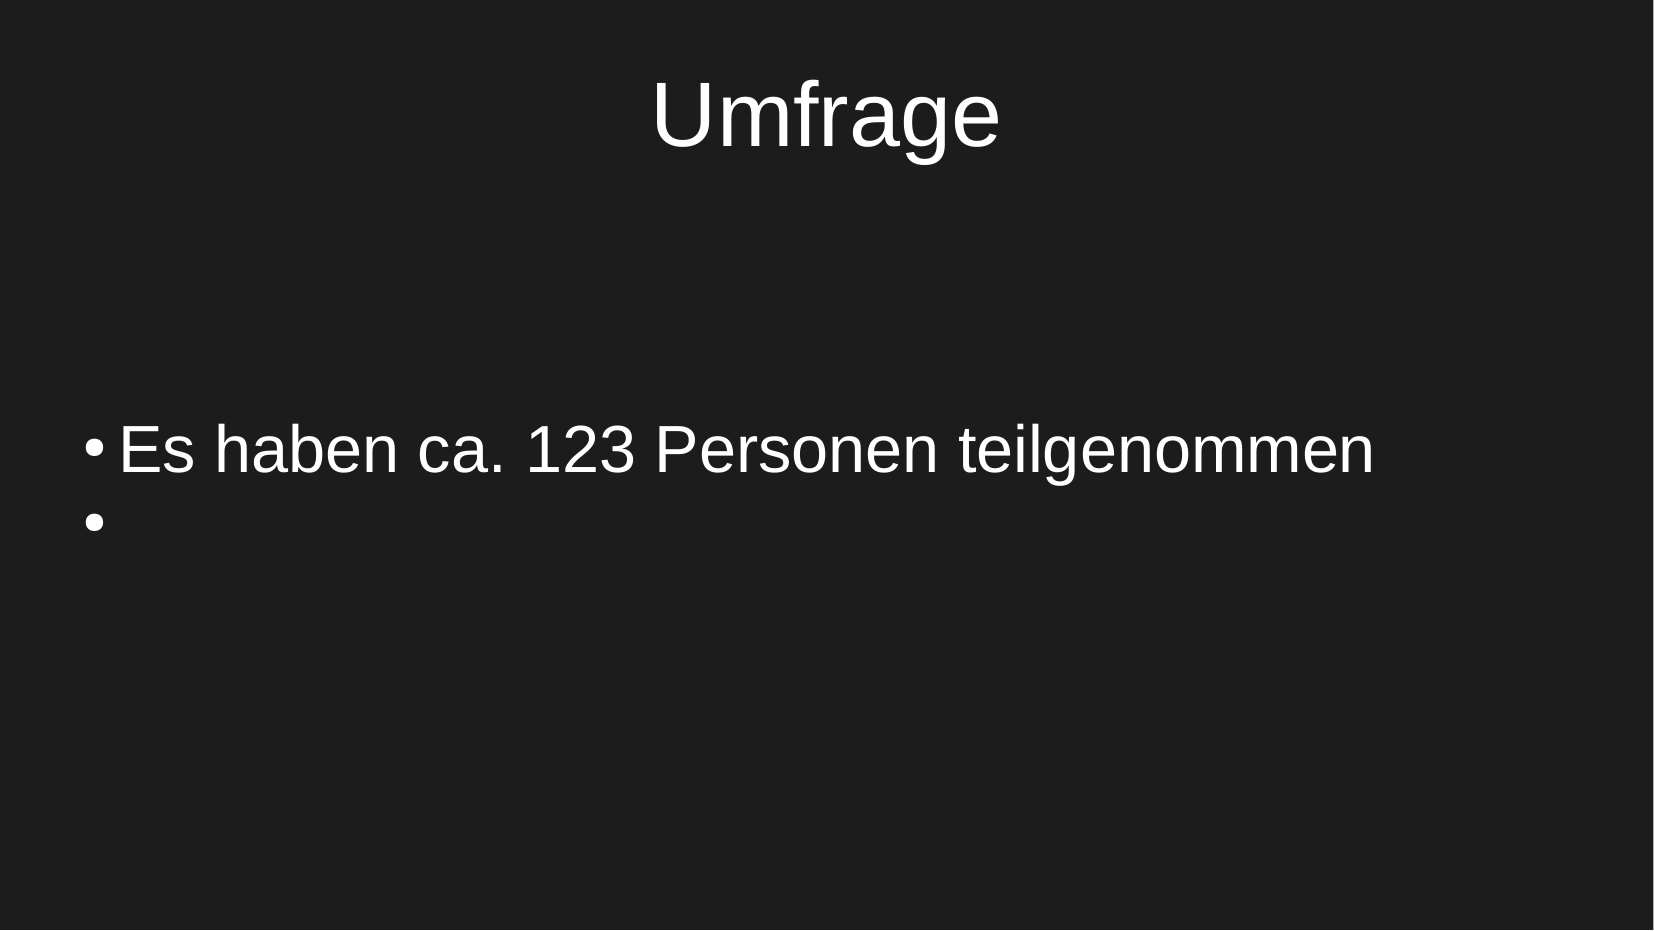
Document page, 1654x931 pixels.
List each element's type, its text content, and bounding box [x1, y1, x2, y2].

subtitle Es haben ca. 123 Personen teilgenommen [82, 217, 1571, 757]
title Umfrage [82, 36, 1571, 193]
